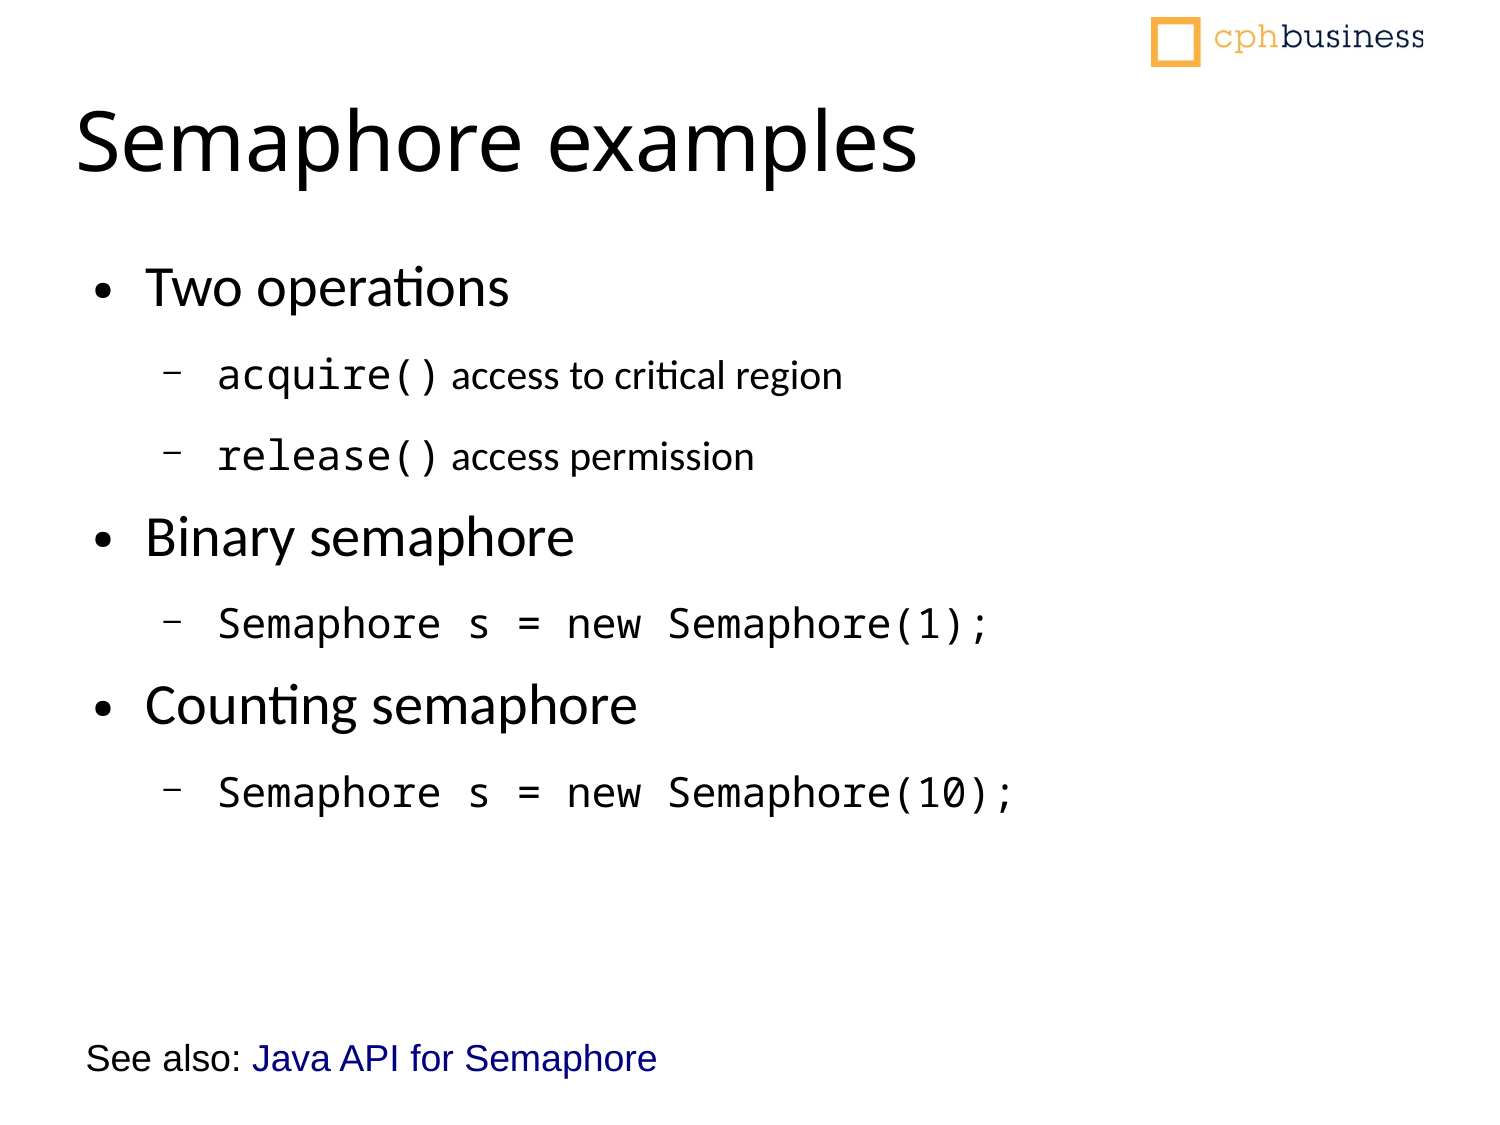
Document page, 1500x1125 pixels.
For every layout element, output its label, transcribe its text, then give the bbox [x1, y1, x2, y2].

picture [1151, 17, 1424, 44]
list Two operations acquire() access to critical region release() access permission Binary semaphore Semaphore s = new Semaphore(1); Counting semaphore Semaphore s = new Semaphore(10); [75, 263, 1425, 916]
title Semaphore examples [75, 44, 1425, 233]
text_box See also: Java API for Semaphore [70, 1029, 1418, 1087]
